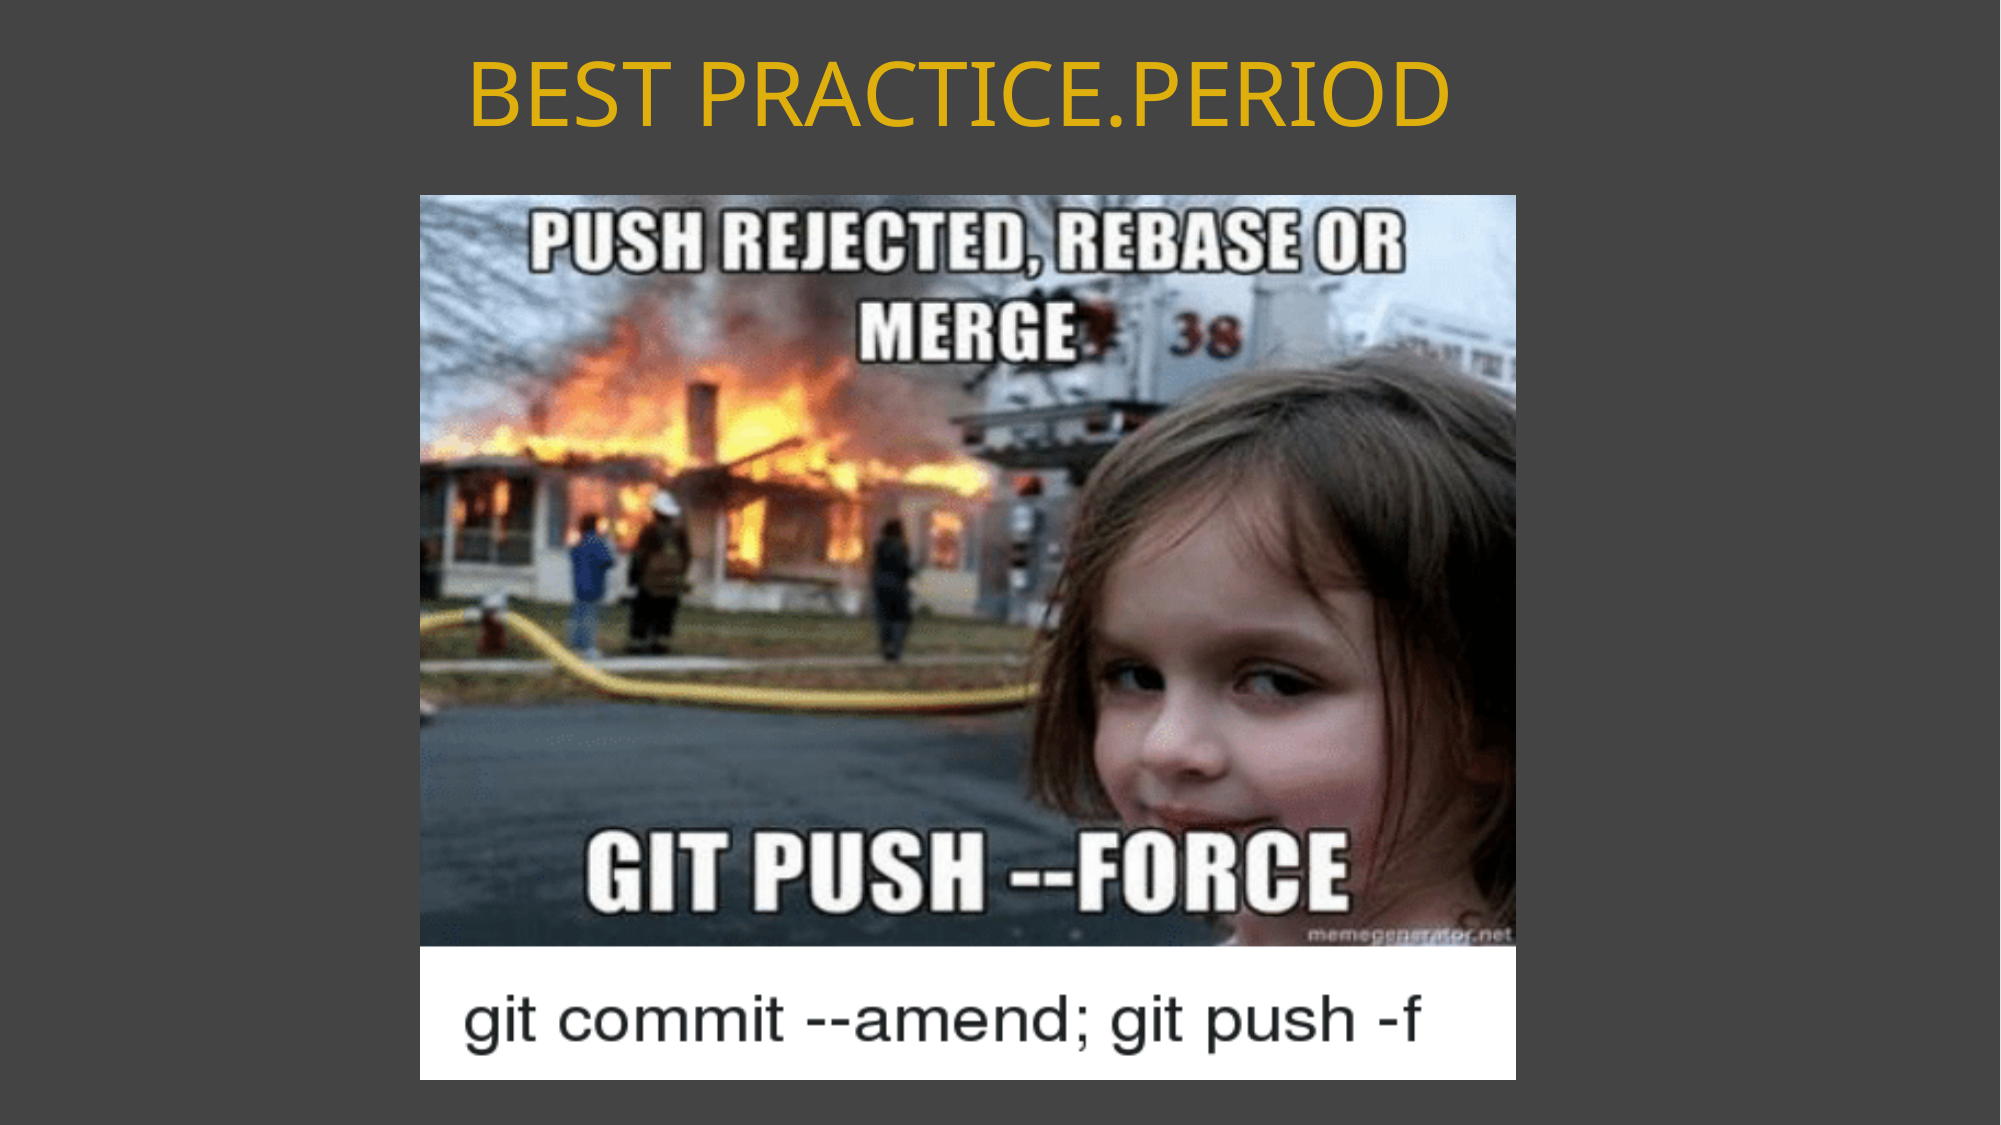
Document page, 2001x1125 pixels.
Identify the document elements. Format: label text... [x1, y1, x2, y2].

title BEST PRACTICE.PERIOD [465, 45, 2000, 180]
picture [0, 0, 2001, 1125]
